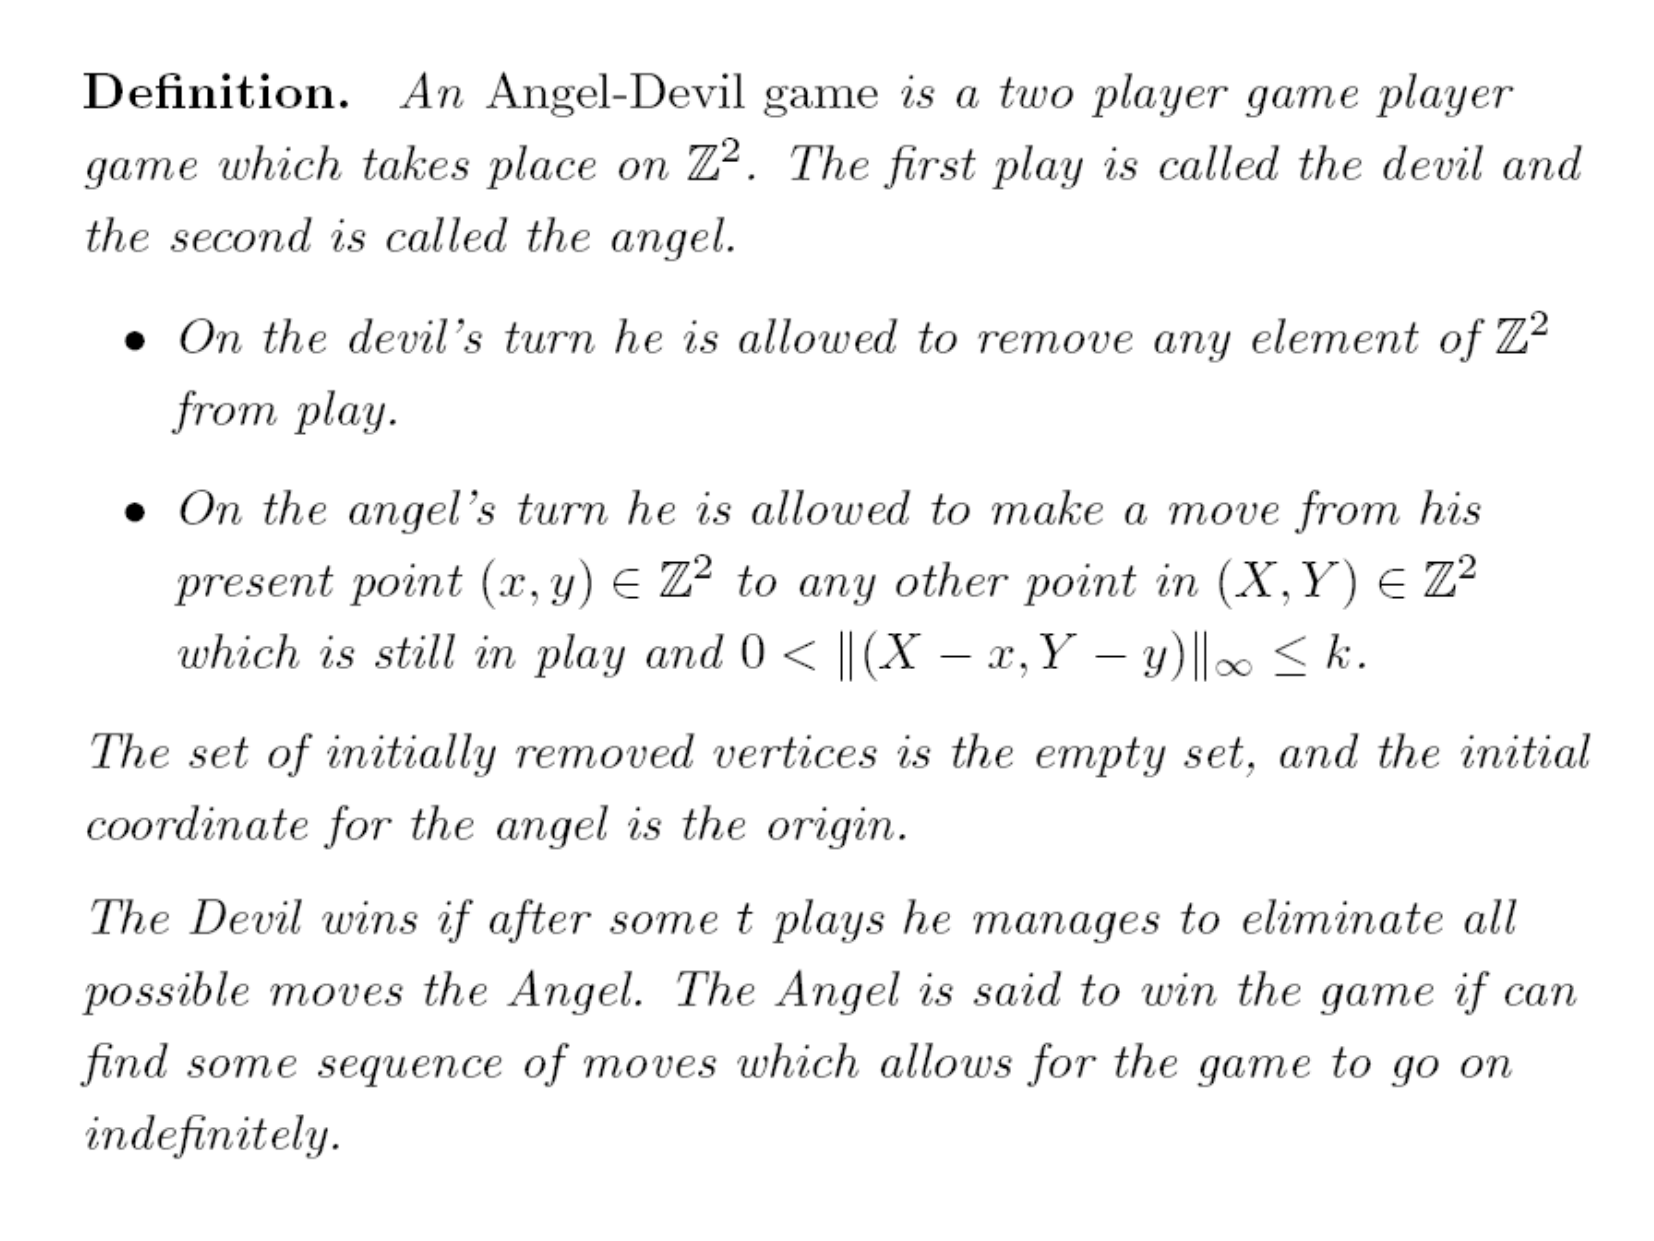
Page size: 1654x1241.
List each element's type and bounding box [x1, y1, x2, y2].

picture [75, 68, 1609, 1163]
